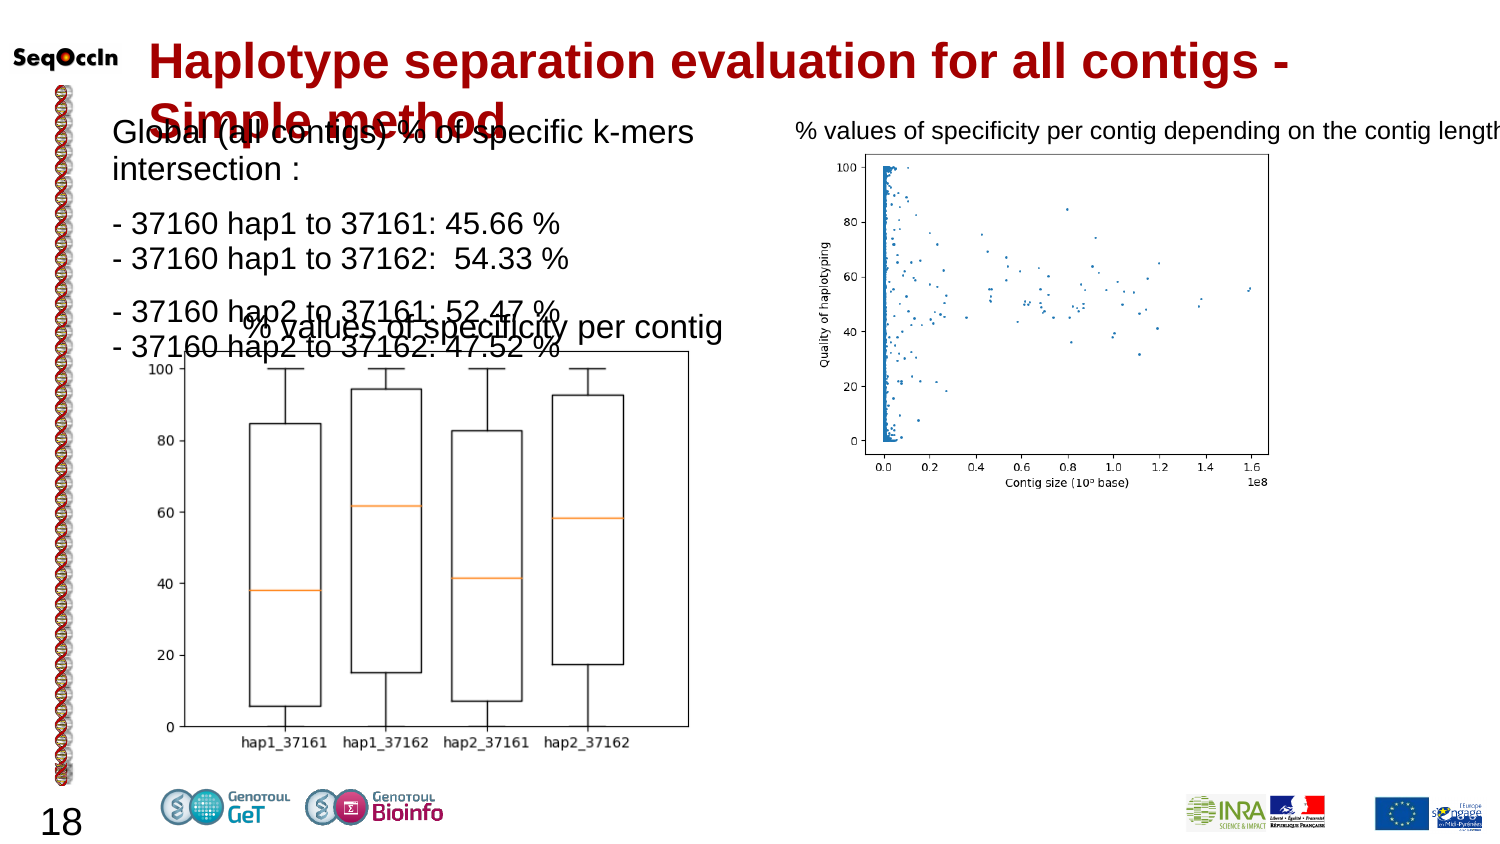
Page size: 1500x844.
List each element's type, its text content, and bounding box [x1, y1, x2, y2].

picture [1270, 795, 1325, 828]
picture [103, 372, 753, 780]
picture [156, 784, 294, 830]
picture [9, 43, 122, 74]
picture [55, 85, 68, 786]
text_box % values of specificity per contig depending on the contig length [780, 109, 1500, 153]
picture [800, 153, 1320, 497]
text_box % values of specificity per contig [227, 301, 740, 354]
text_box Global (all contigs) % of specific k-mers intersection : - 37160 hap1 to 37161: 45.66 % - 37160 hap1 to 37162: 54.33 % - 37160 hap2 to 37161: 52.47 % - 37160 hap2 to 37162: 47.52 % [97, 106, 753, 372]
picture [300, 784, 448, 830]
picture [1374, 796, 1487, 834]
text_box Haplotype separation evaluation for all contigs - Simple method [137, 22, 1378, 160]
picture [1185, 794, 1267, 832]
